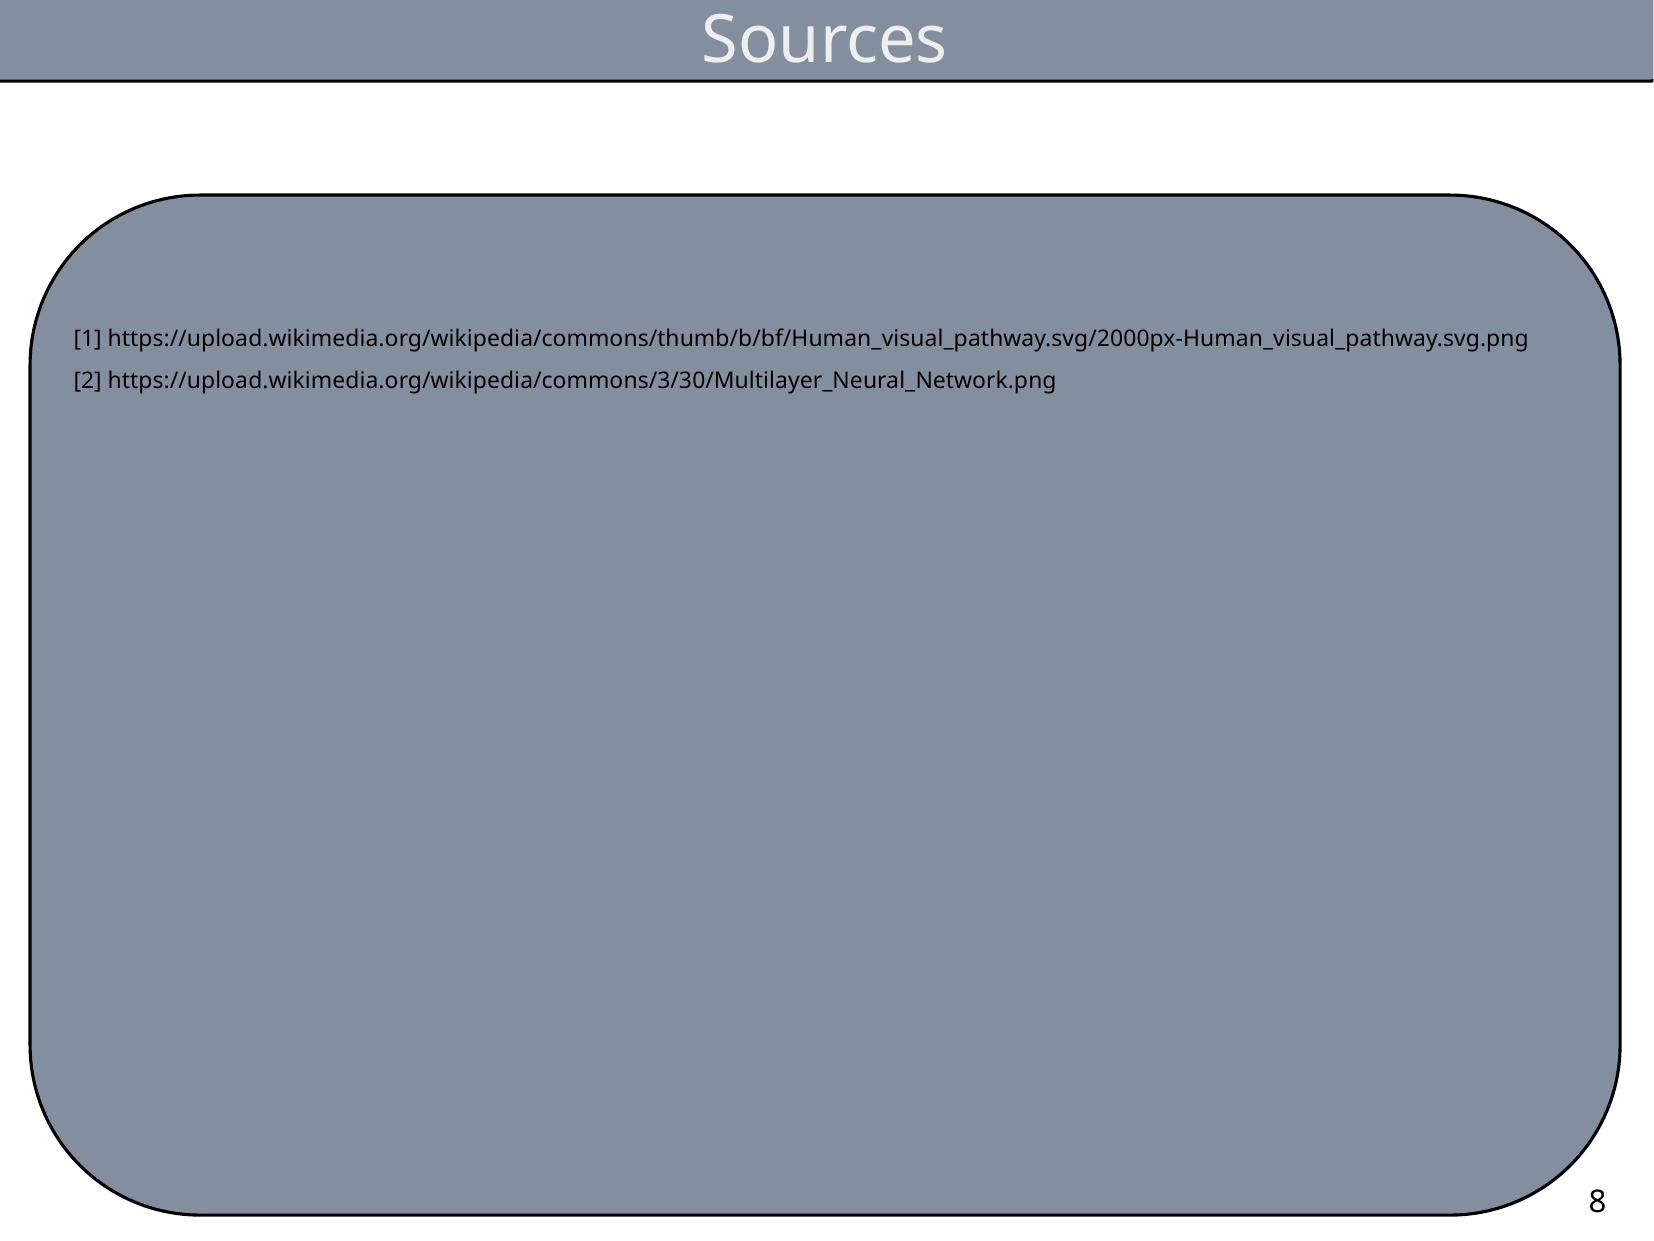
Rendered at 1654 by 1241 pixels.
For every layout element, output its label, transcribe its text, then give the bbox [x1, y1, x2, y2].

text_box Sources [0, 0, 1654, 82]
text_box [1] https://upload.wikimedia.org/wikipedia/commons/thumb/b/bf/Human_visual_pathway.svg/2000px-Human_visual_pathway.svg.png [58, 315, 1591, 358]
text_box [2] https://upload.wikimedia.org/wikipedia/commons/3/30/Multilayer_Neural_Network.png [58, 356, 1471, 400]
text_box 8 [1573, 1171, 1625, 1227]
text_box [30, 195, 1621, 1216]
